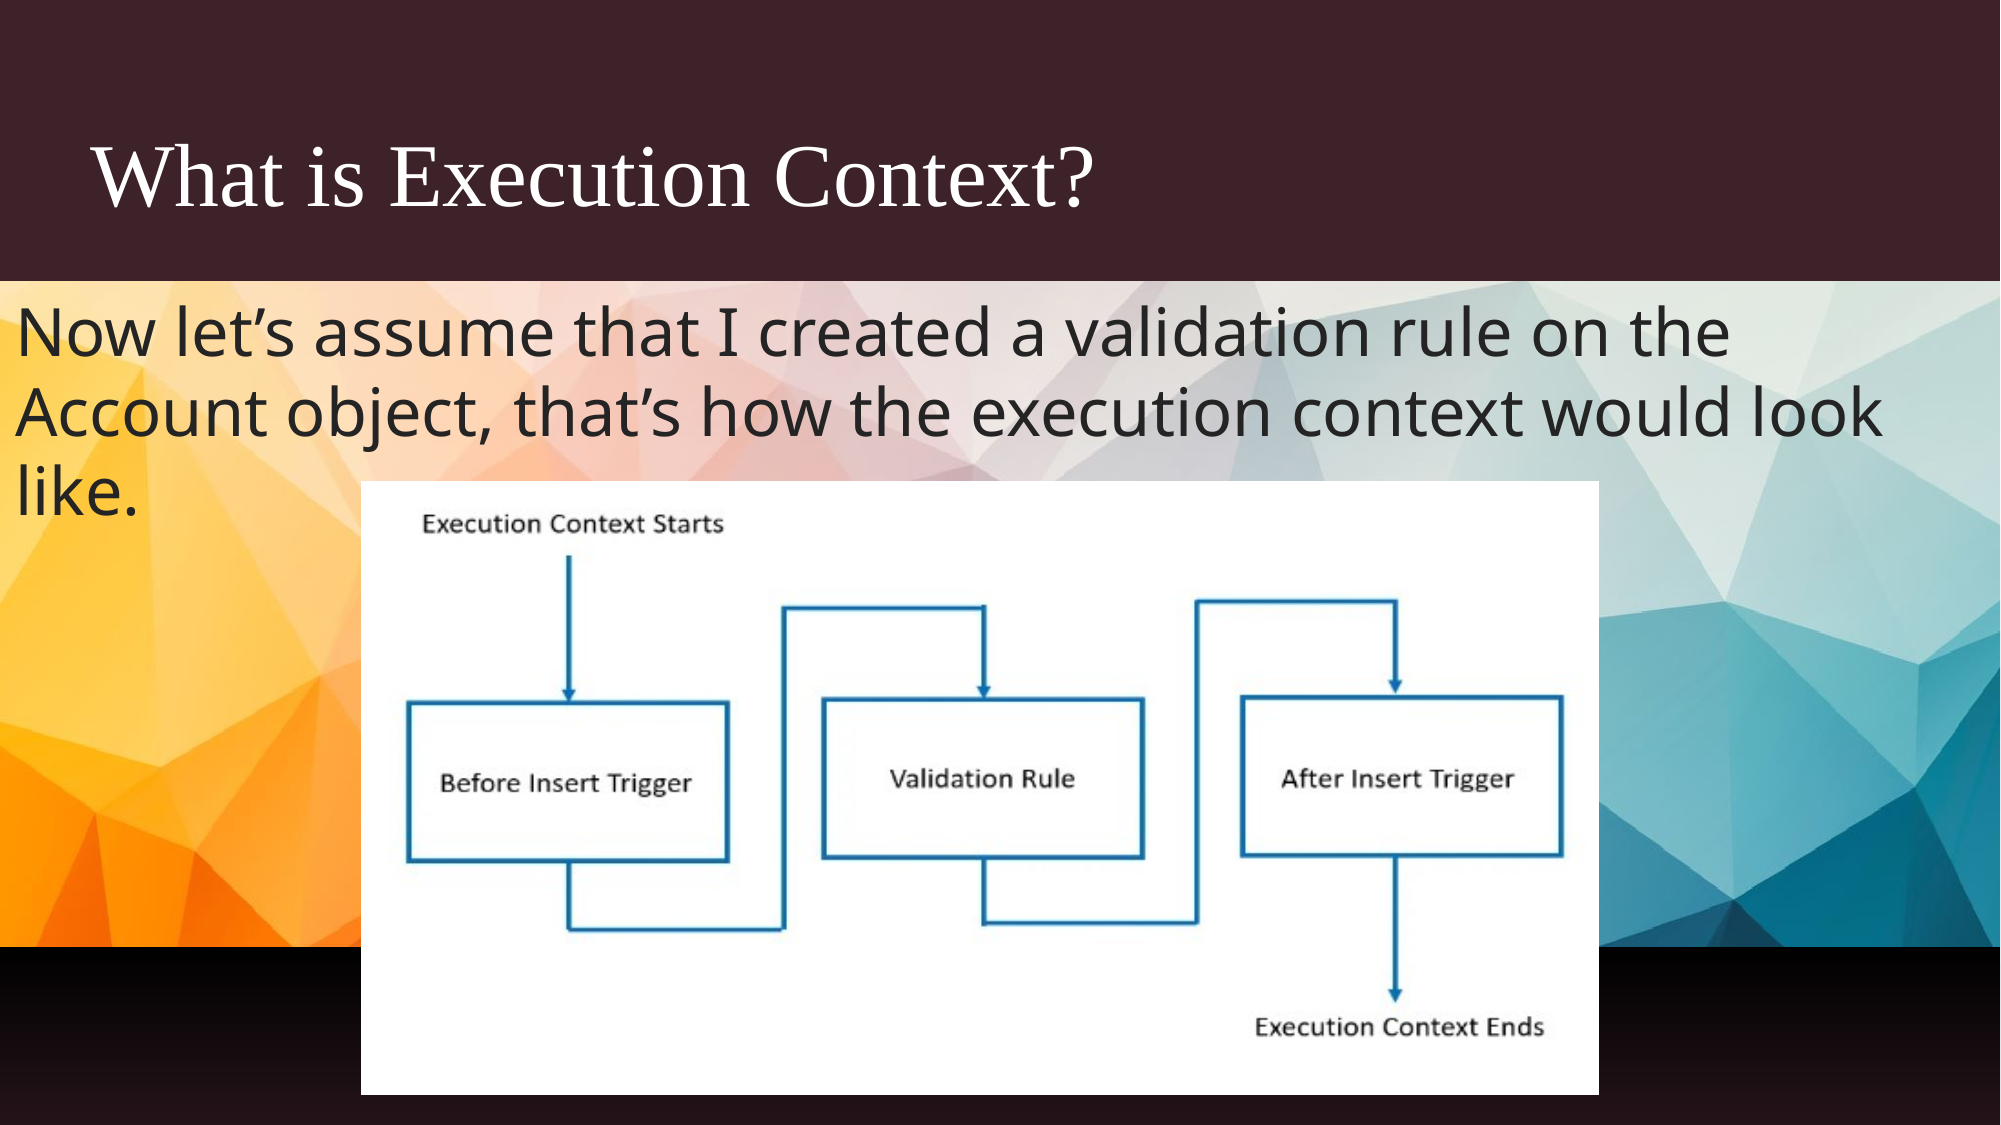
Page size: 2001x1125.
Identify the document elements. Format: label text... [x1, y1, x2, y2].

text_box [0, 947, 2000, 1125]
text_box [0, 0, 2000, 281]
picture [1921, 851, 1926, 866]
title What is Execution Context? [90, 90, 1507, 252]
text_box Now let’s assume that I created a validation rule on the Account object, that’s how the execution context would look like. [0, 281, 2000, 540]
picture [0, 481, 2000, 1095]
